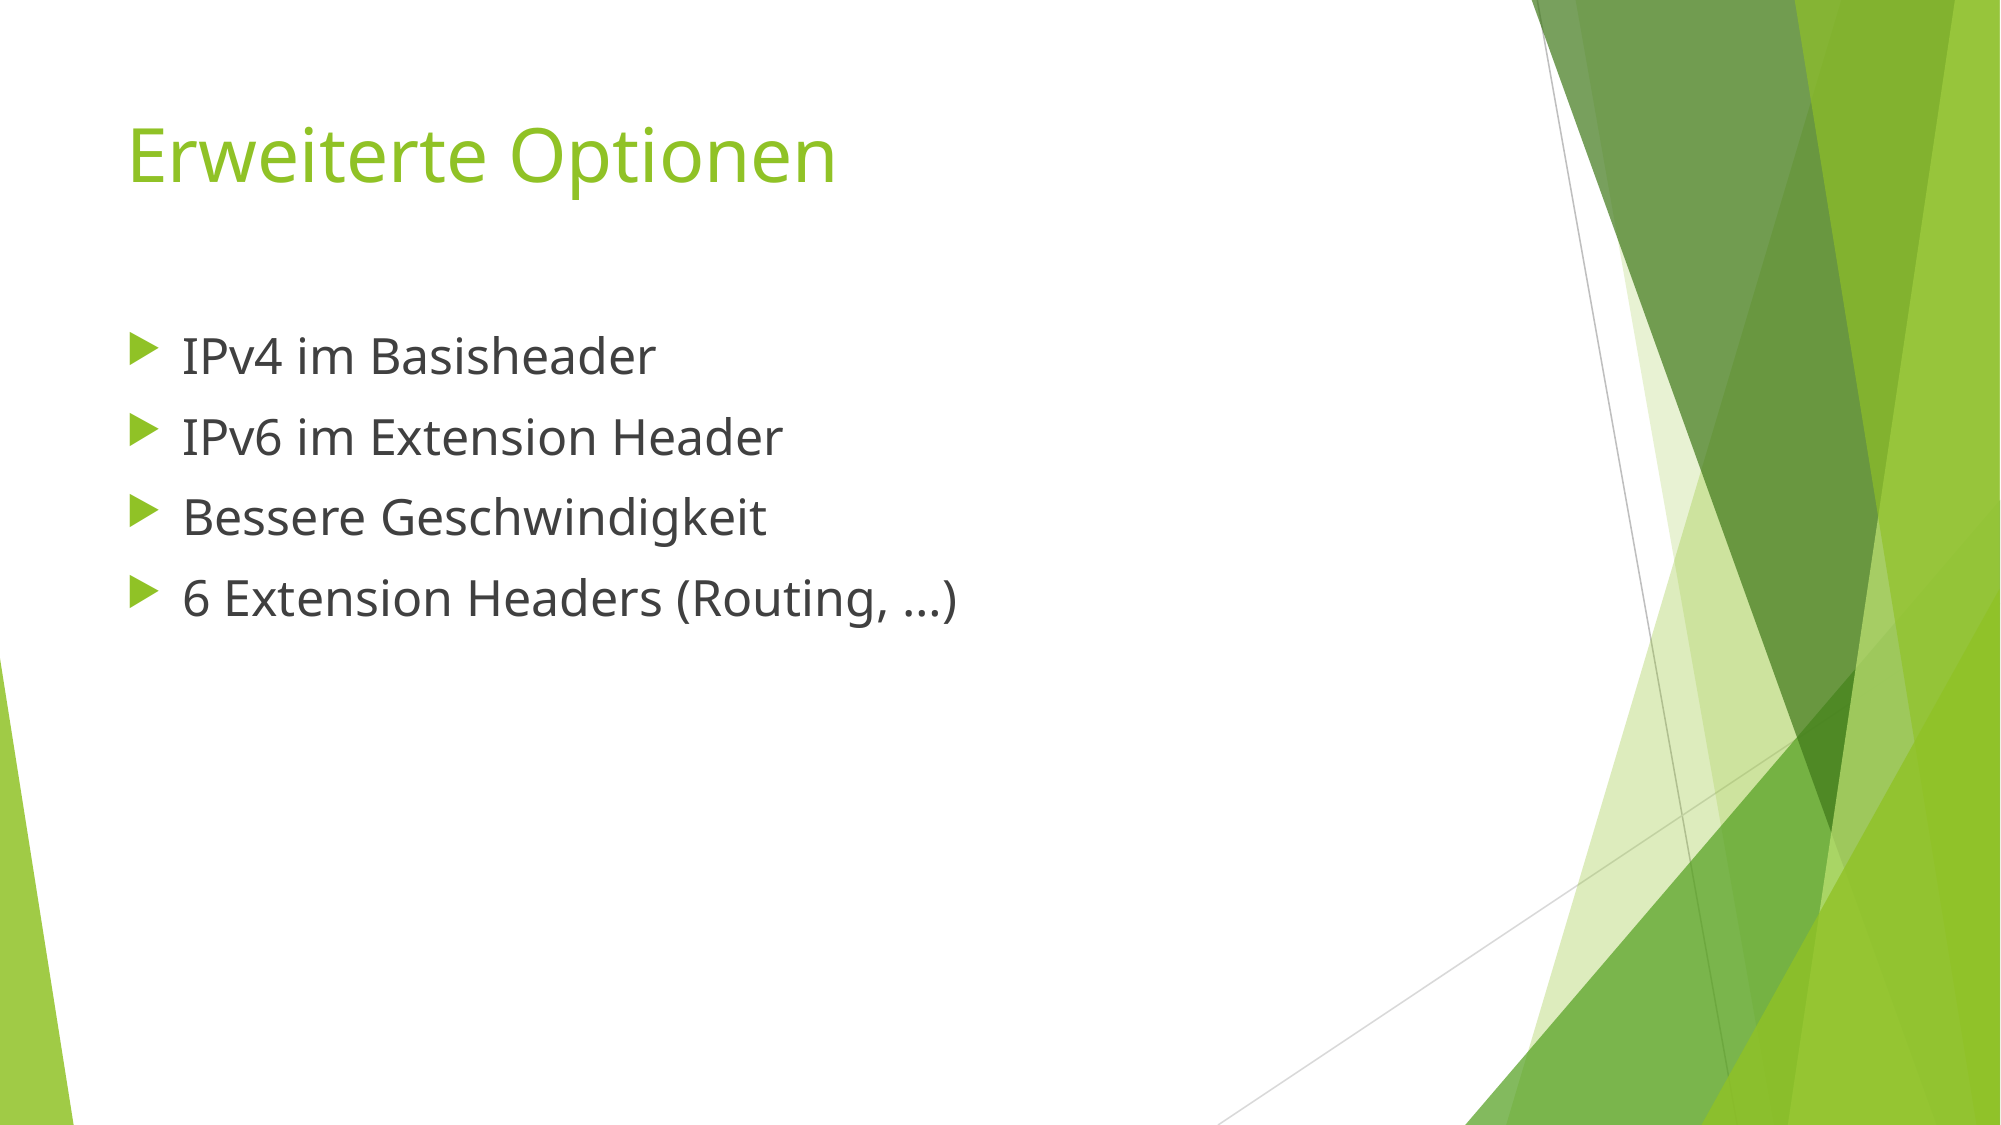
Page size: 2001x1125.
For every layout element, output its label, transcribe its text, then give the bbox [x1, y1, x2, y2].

list IPv4 im Basisheader IPv6 im Extension Header Bessere Geschwindigkeit 6 Extension Headers (Routing, …) [111, 316, 1522, 992]
title Erweiterte Optionen [111, 99, 1522, 316]
